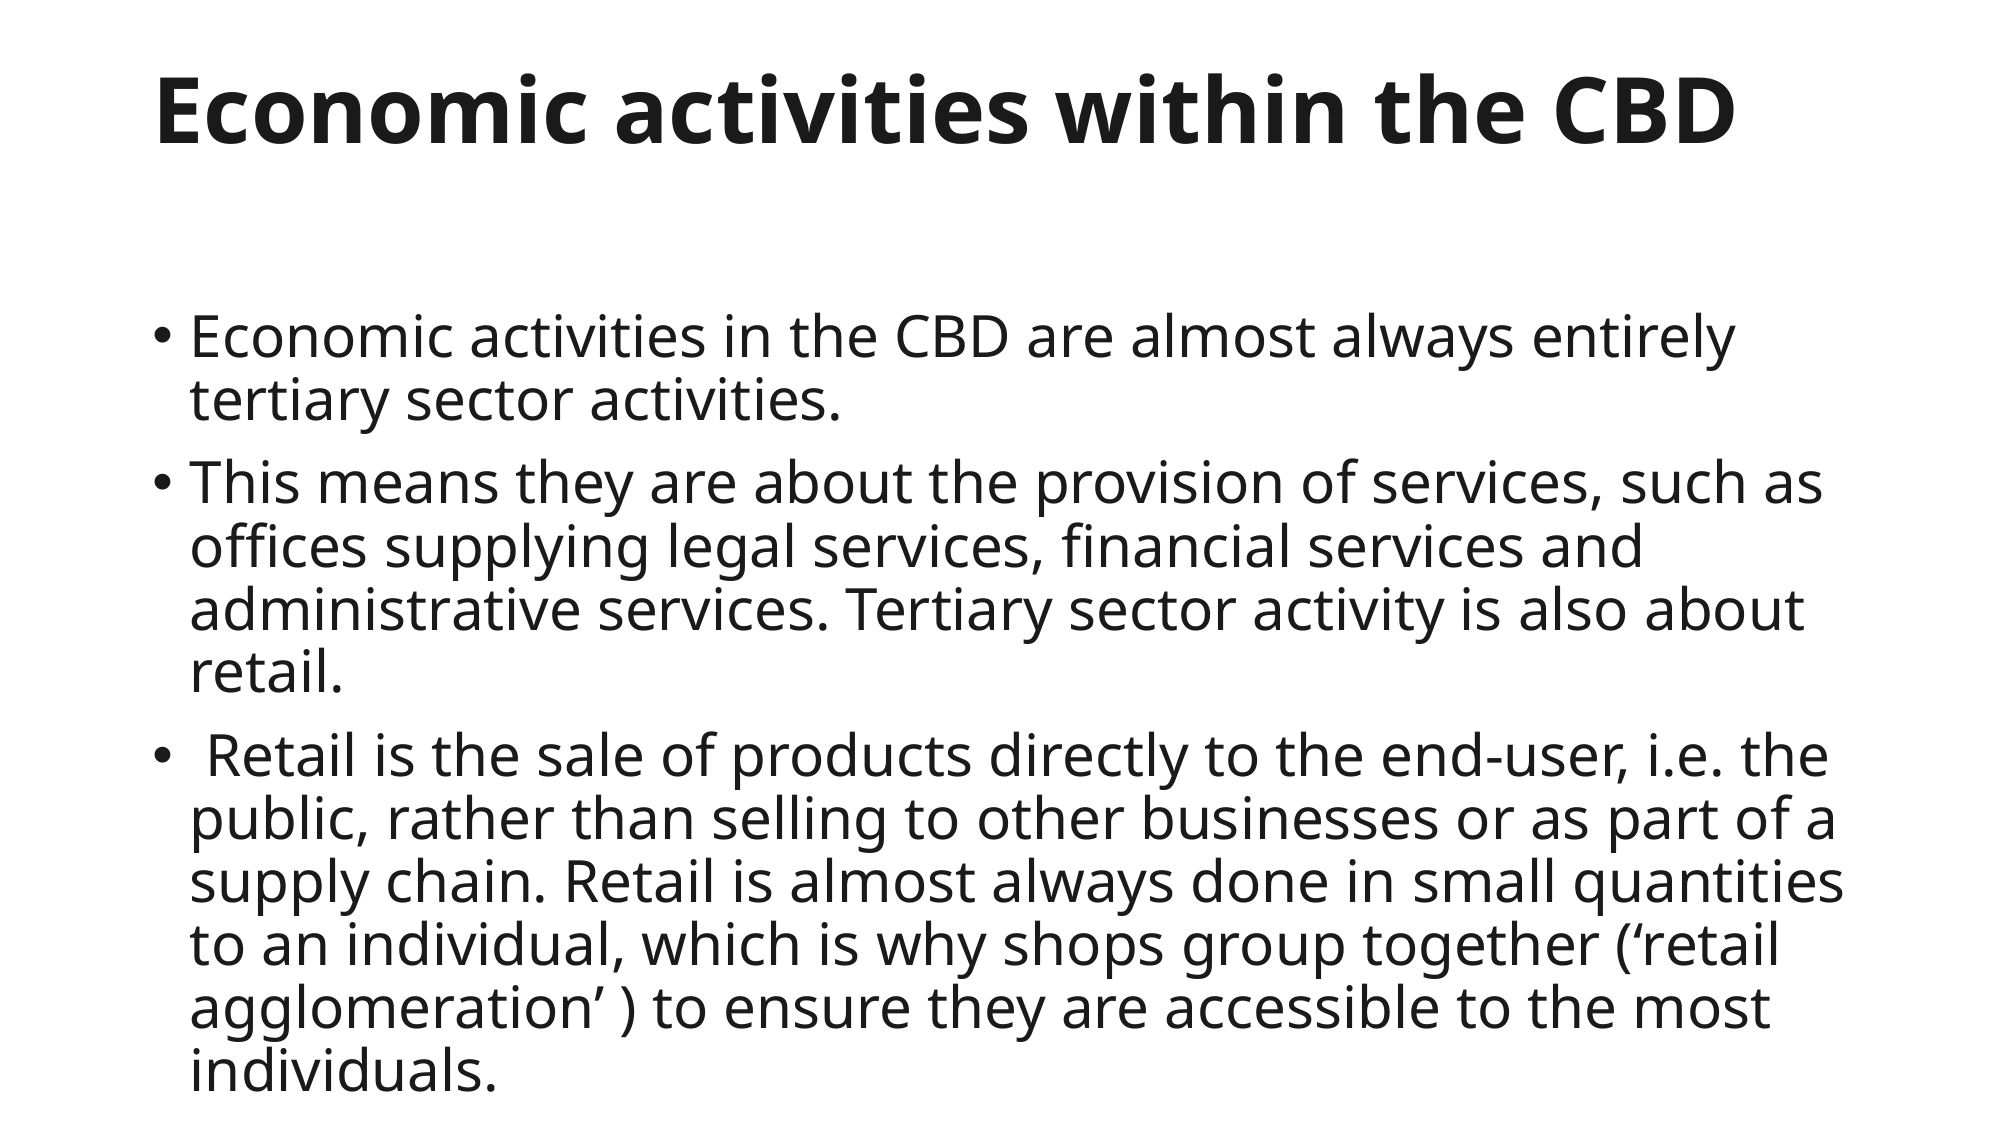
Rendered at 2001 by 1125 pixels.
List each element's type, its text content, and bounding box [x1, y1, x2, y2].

list Economic activities in the CBD are almost always entirely tertiary sector activities. This means they are about the provision of services, such as offices supplying legal services, financial services and administrative services. Tertiary sector activity is also about retail. Retail is the sale of products directly to the end-user, i.e. the public, rather than selling to other businesses or as part of a supply chain. Retail is almost always done in small quantities to an individual, which is why shops group together (‘retail agglomeration’ ) to ensure they are accessible to the most individuals. [137, 299, 1863, 1014]
title Economic activities within the CBD [137, 59, 1863, 278]
